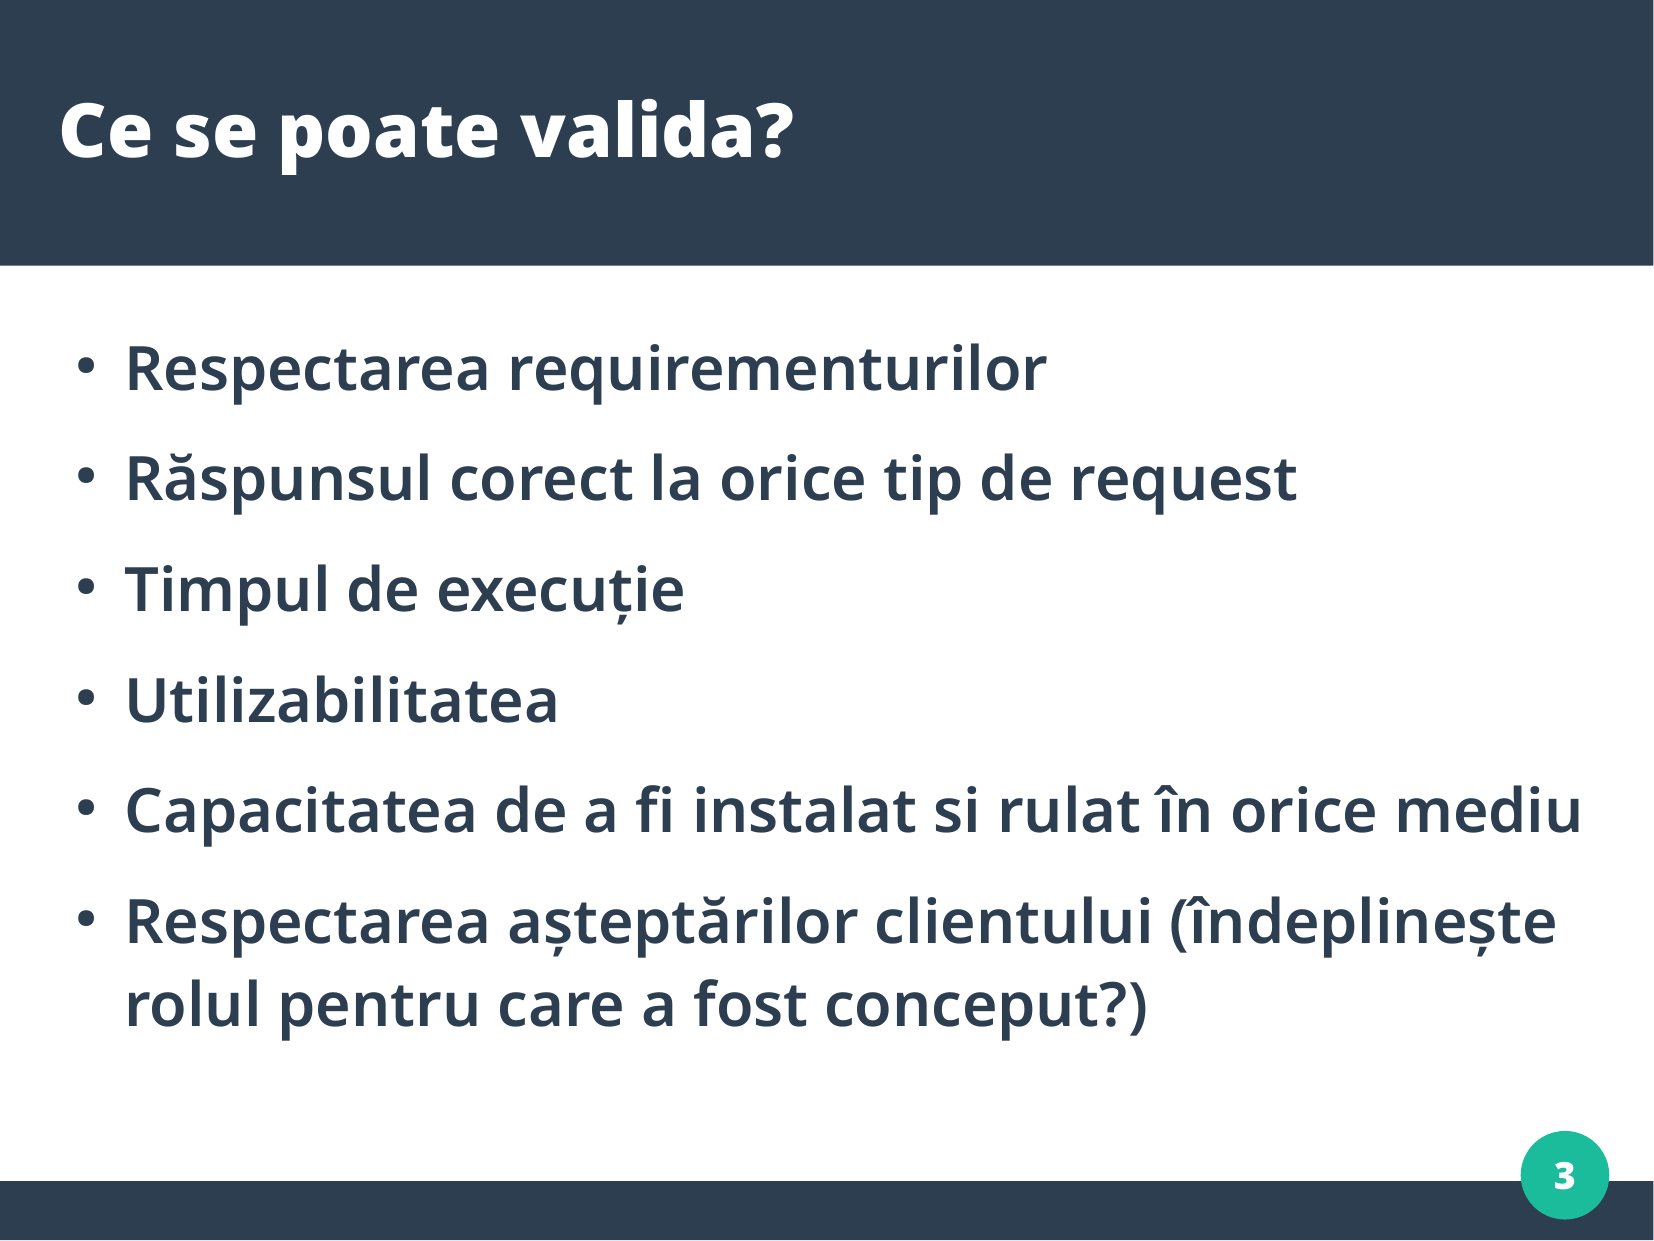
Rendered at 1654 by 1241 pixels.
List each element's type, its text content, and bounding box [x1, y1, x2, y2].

list Respectarea requirementurilor Răspunsul corect la orice tip de request Timpul de execuție Utilizabilitatea Capacitatea de a fi instalat si rulat în orice mediu Respectarea așteptărilor clientului (îndeplinește rolul pentru care a fost conceput?) [59, 324, 1595, 1152]
title Ce se poate valida? [59, 49, 1595, 207]
